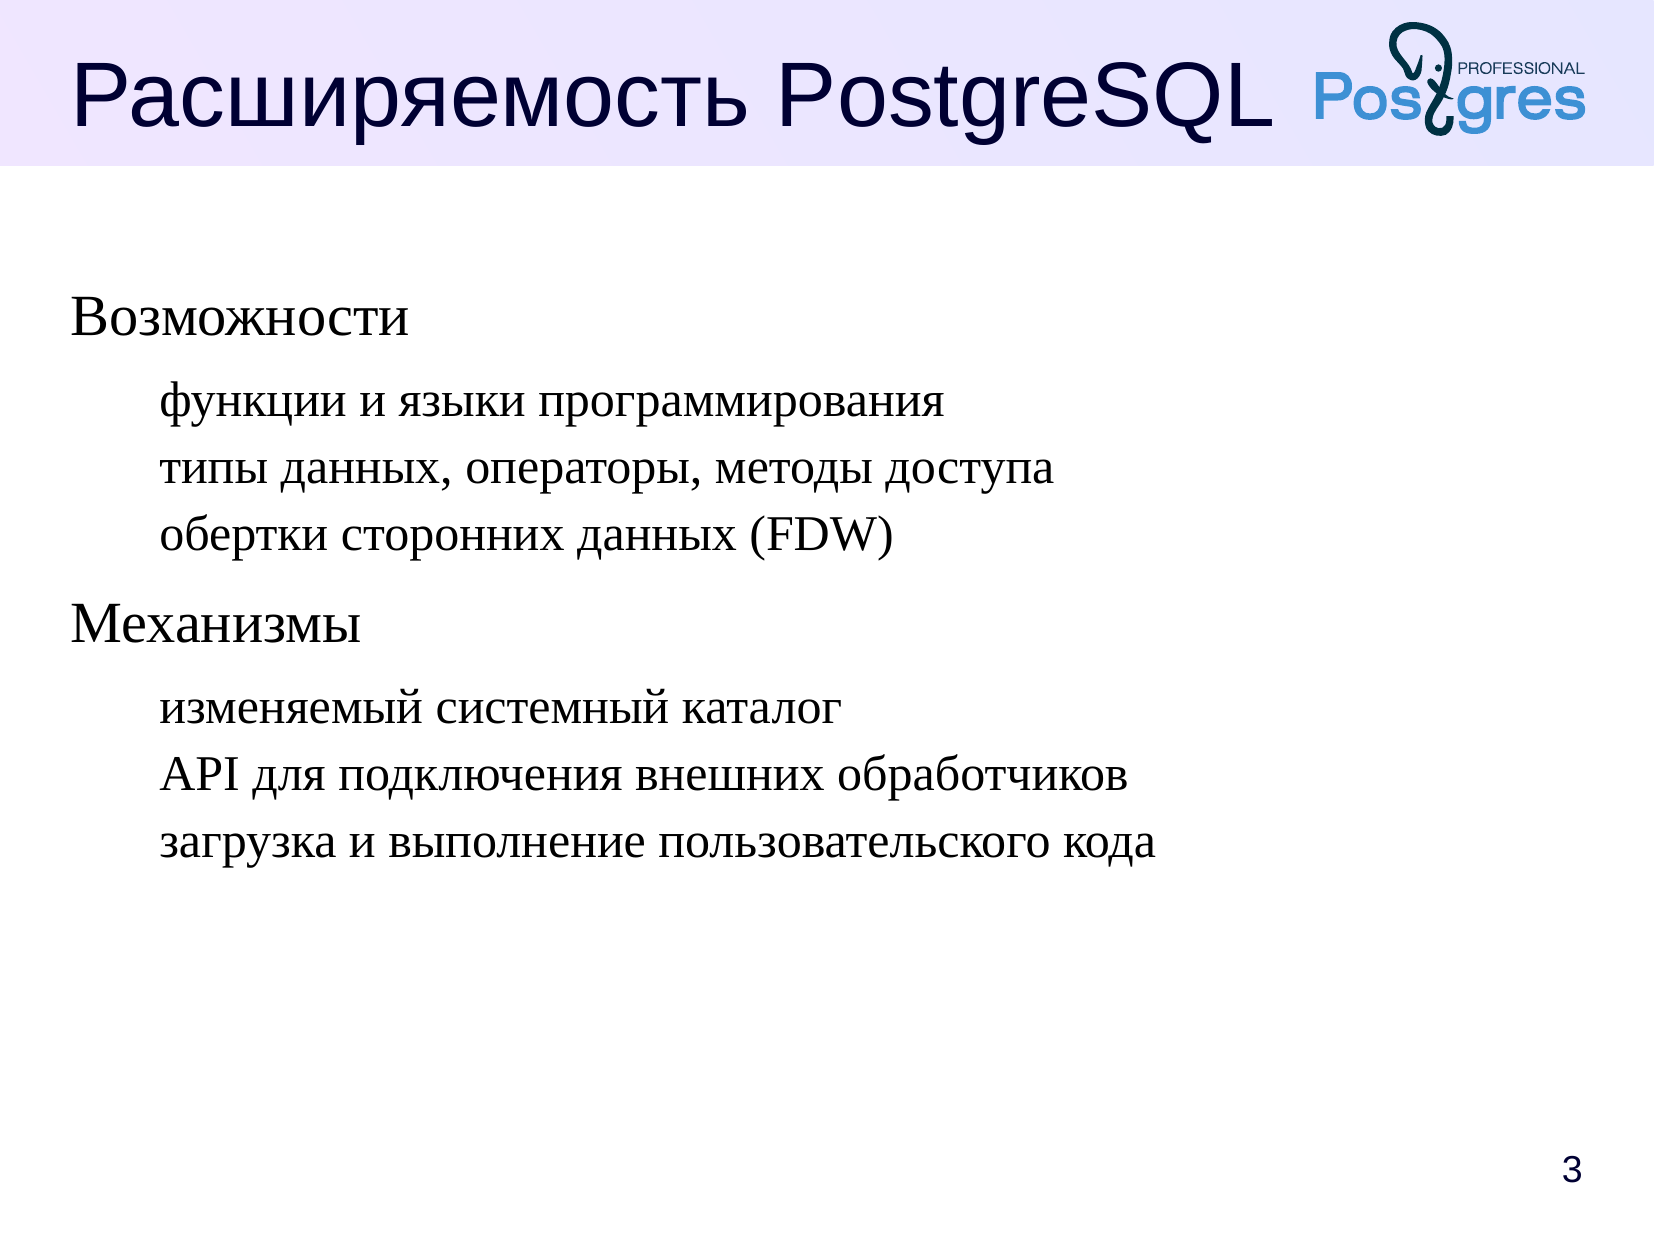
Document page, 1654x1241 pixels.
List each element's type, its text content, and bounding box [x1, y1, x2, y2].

list Возможности функции и языки программирования типы данных, операторы, методы доступа обертки сторонних данных (FDW) Механизмы изменяемый системный каталог API для подключения внешних обработчиков загрузка и выполнение пользовательского кода [70, 283, 1583, 1141]
title Расширяемость PostgreSQL [70, 43, 1291, 250]
